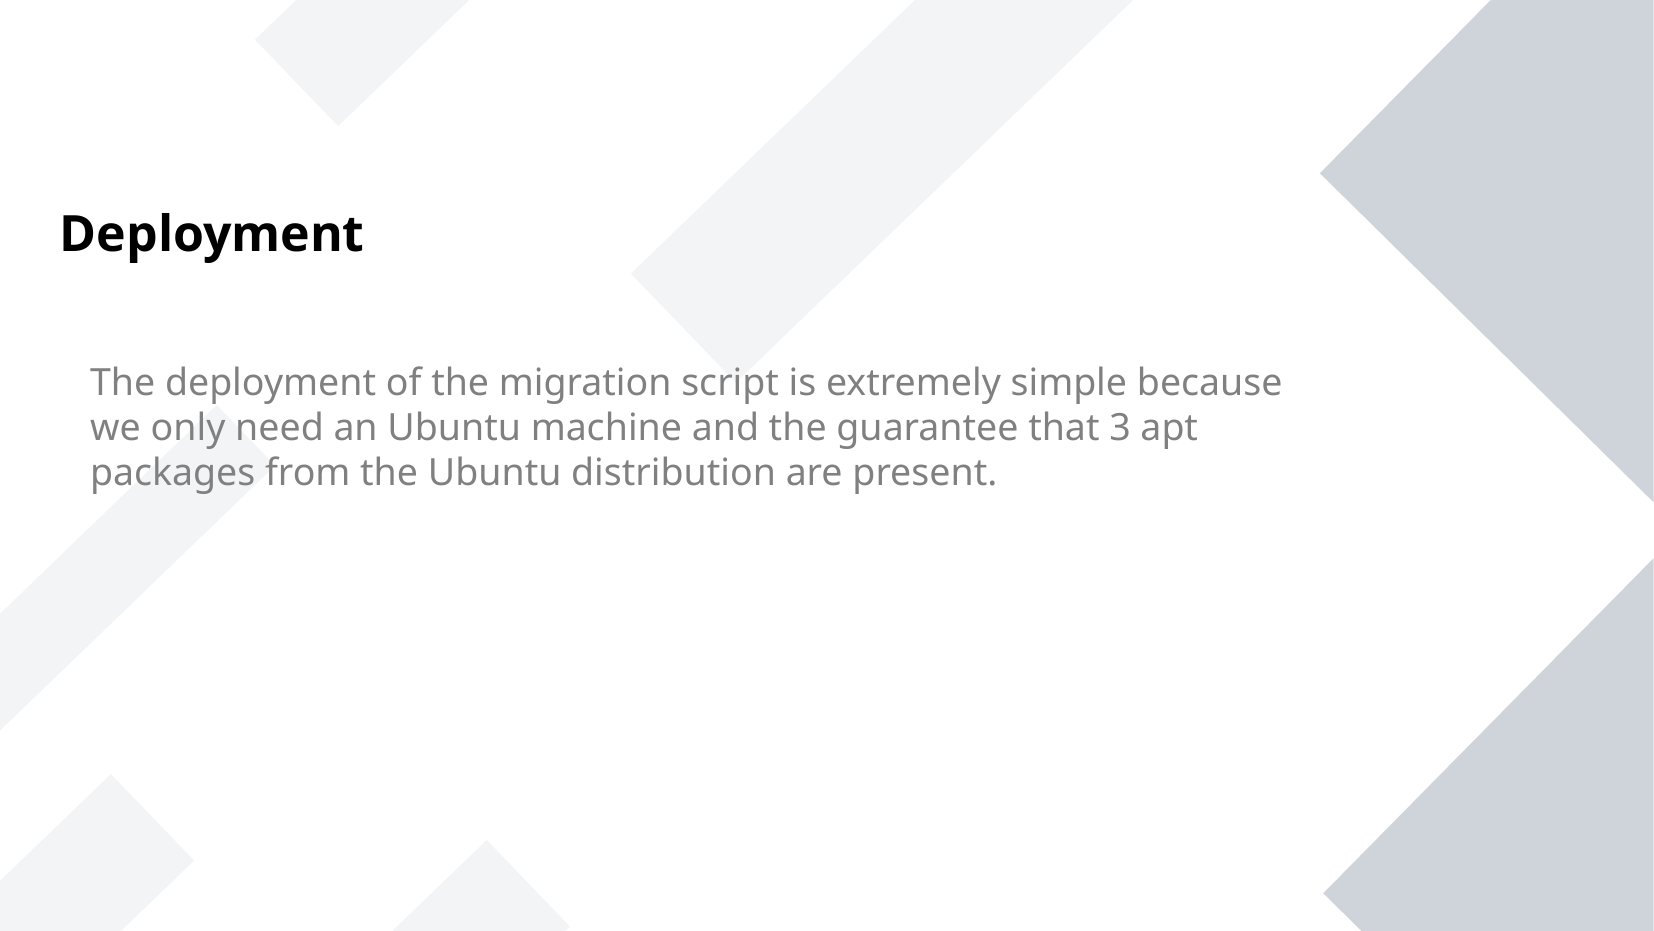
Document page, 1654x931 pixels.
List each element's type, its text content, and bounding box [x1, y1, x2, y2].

text_box Deployment [44, 193, 1013, 301]
text_box The deployment of the migration script is extremely simple because we only need an Ubuntu machine and the guarantee that 3 apt packages from the Ubuntu distribution are present. [75, 350, 1313, 680]
